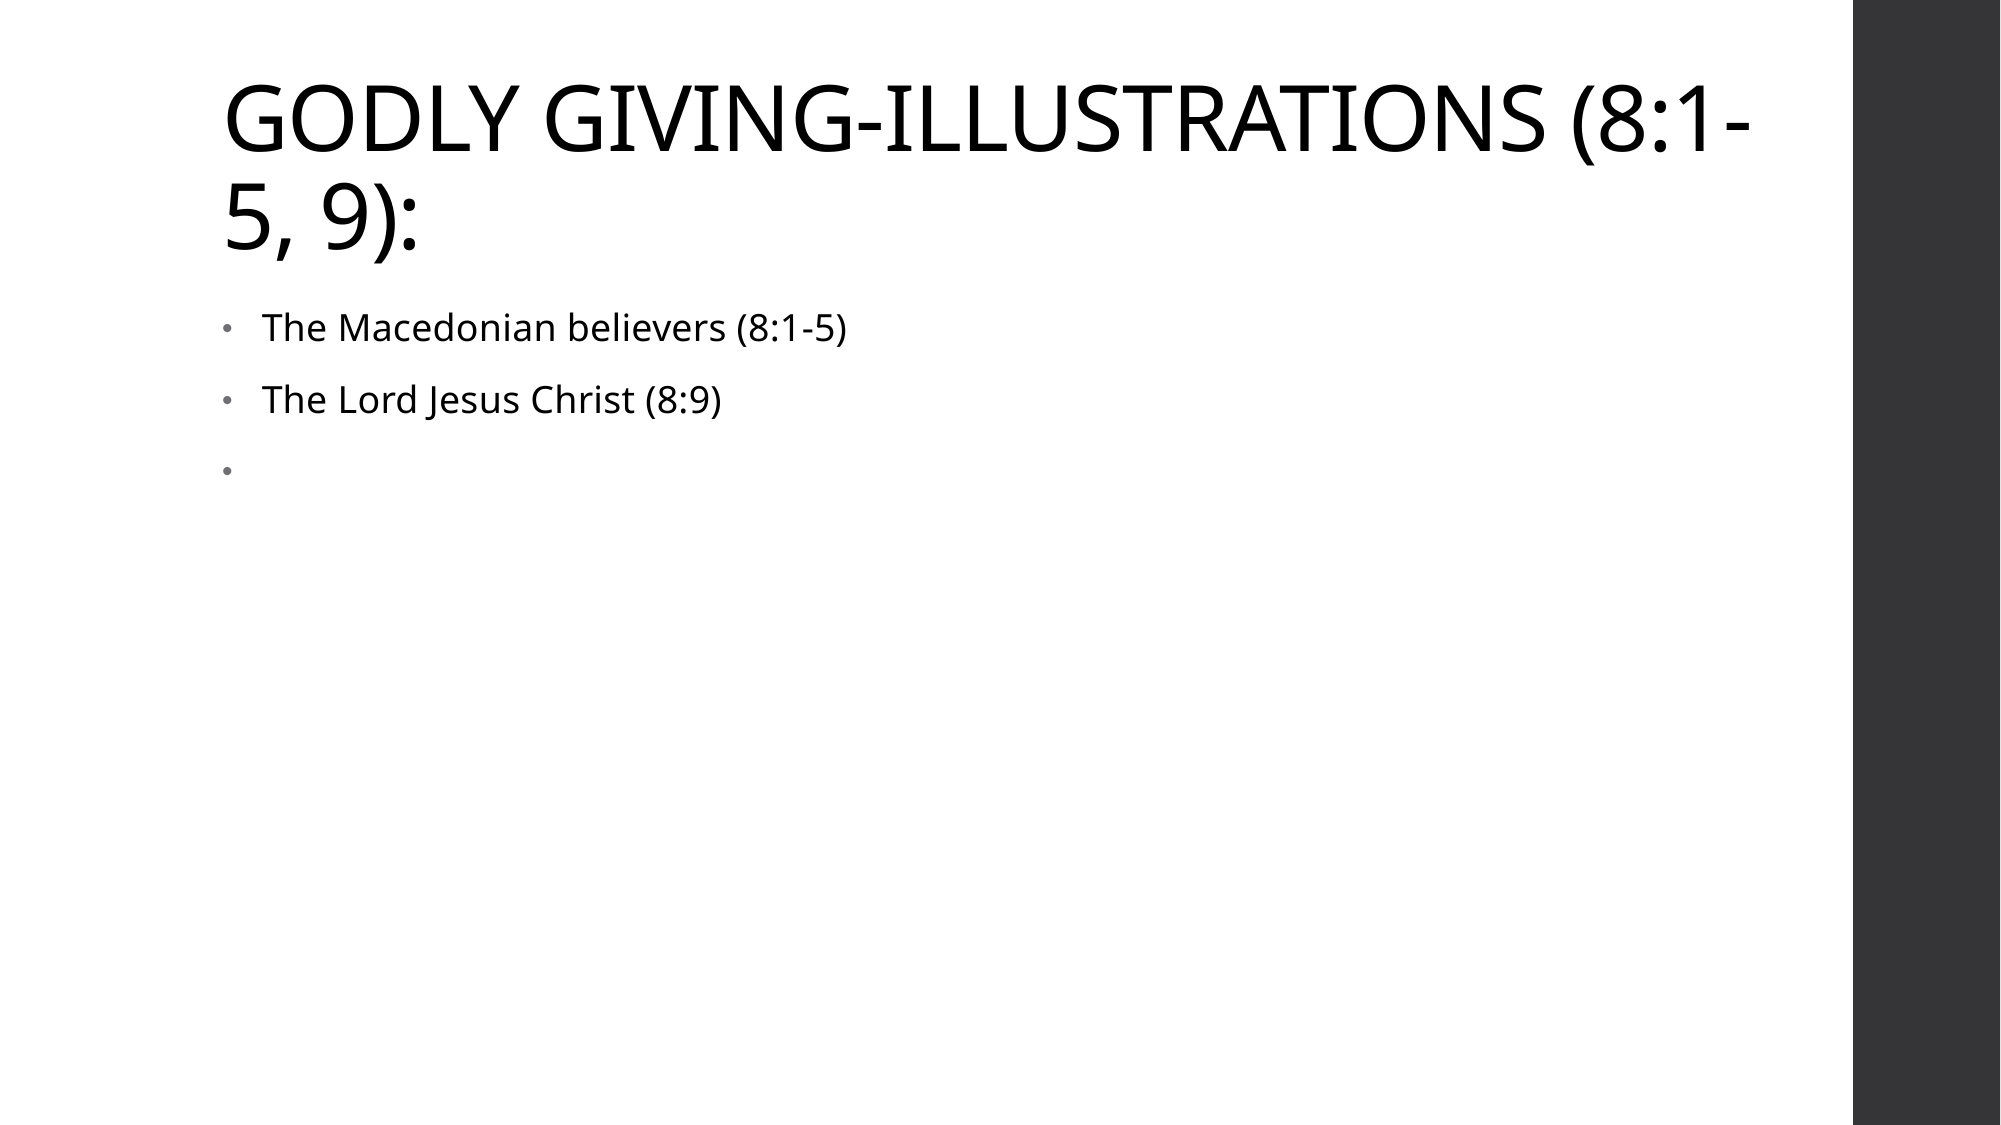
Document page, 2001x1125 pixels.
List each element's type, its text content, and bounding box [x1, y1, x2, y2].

list The Macedonian believers (8:1-5) The Lord Jesus Christ (8:9) [206, 299, 1617, 1014]
title GODLY GIVING-ILLUSTRATIONS (8:1-5, 9): [206, 60, 1797, 278]
